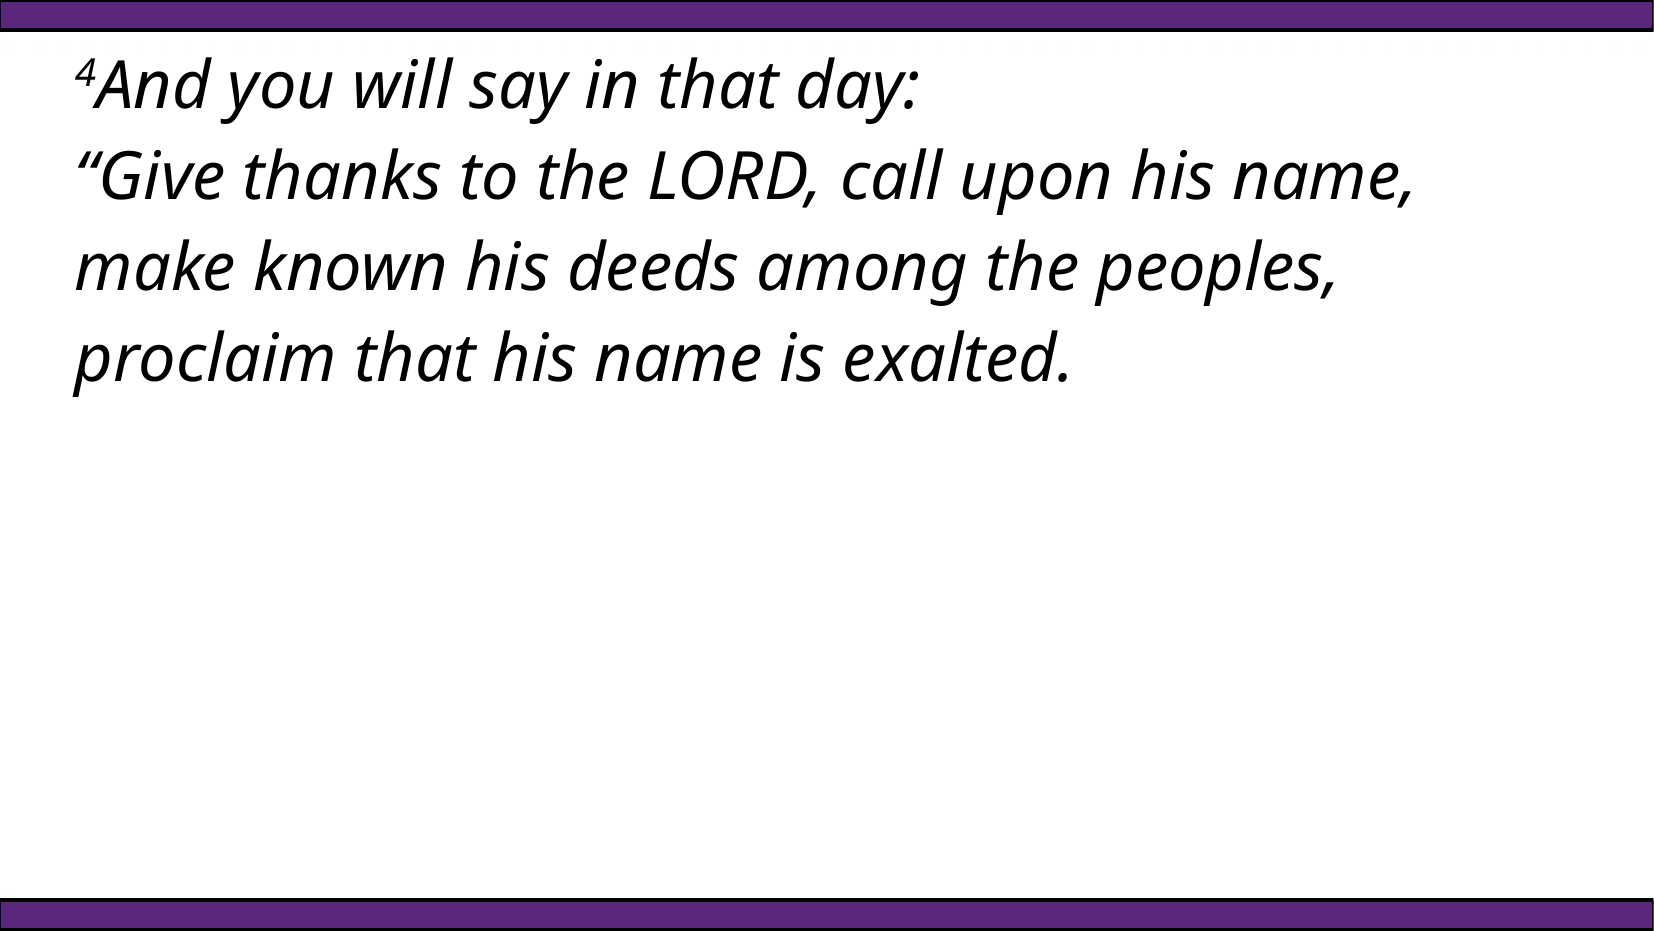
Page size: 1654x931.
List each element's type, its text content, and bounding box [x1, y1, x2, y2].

text_box [0, 0, 1654, 31]
text_box [0, 900, 1654, 931]
text_box 4And you will say in that day: “Give thanks to the LORD, call upon his name, make known his deeds among the peoples, proclaim that his name is exalted. [60, 30, 1591, 400]
picture [0, 31, 1654, 900]
